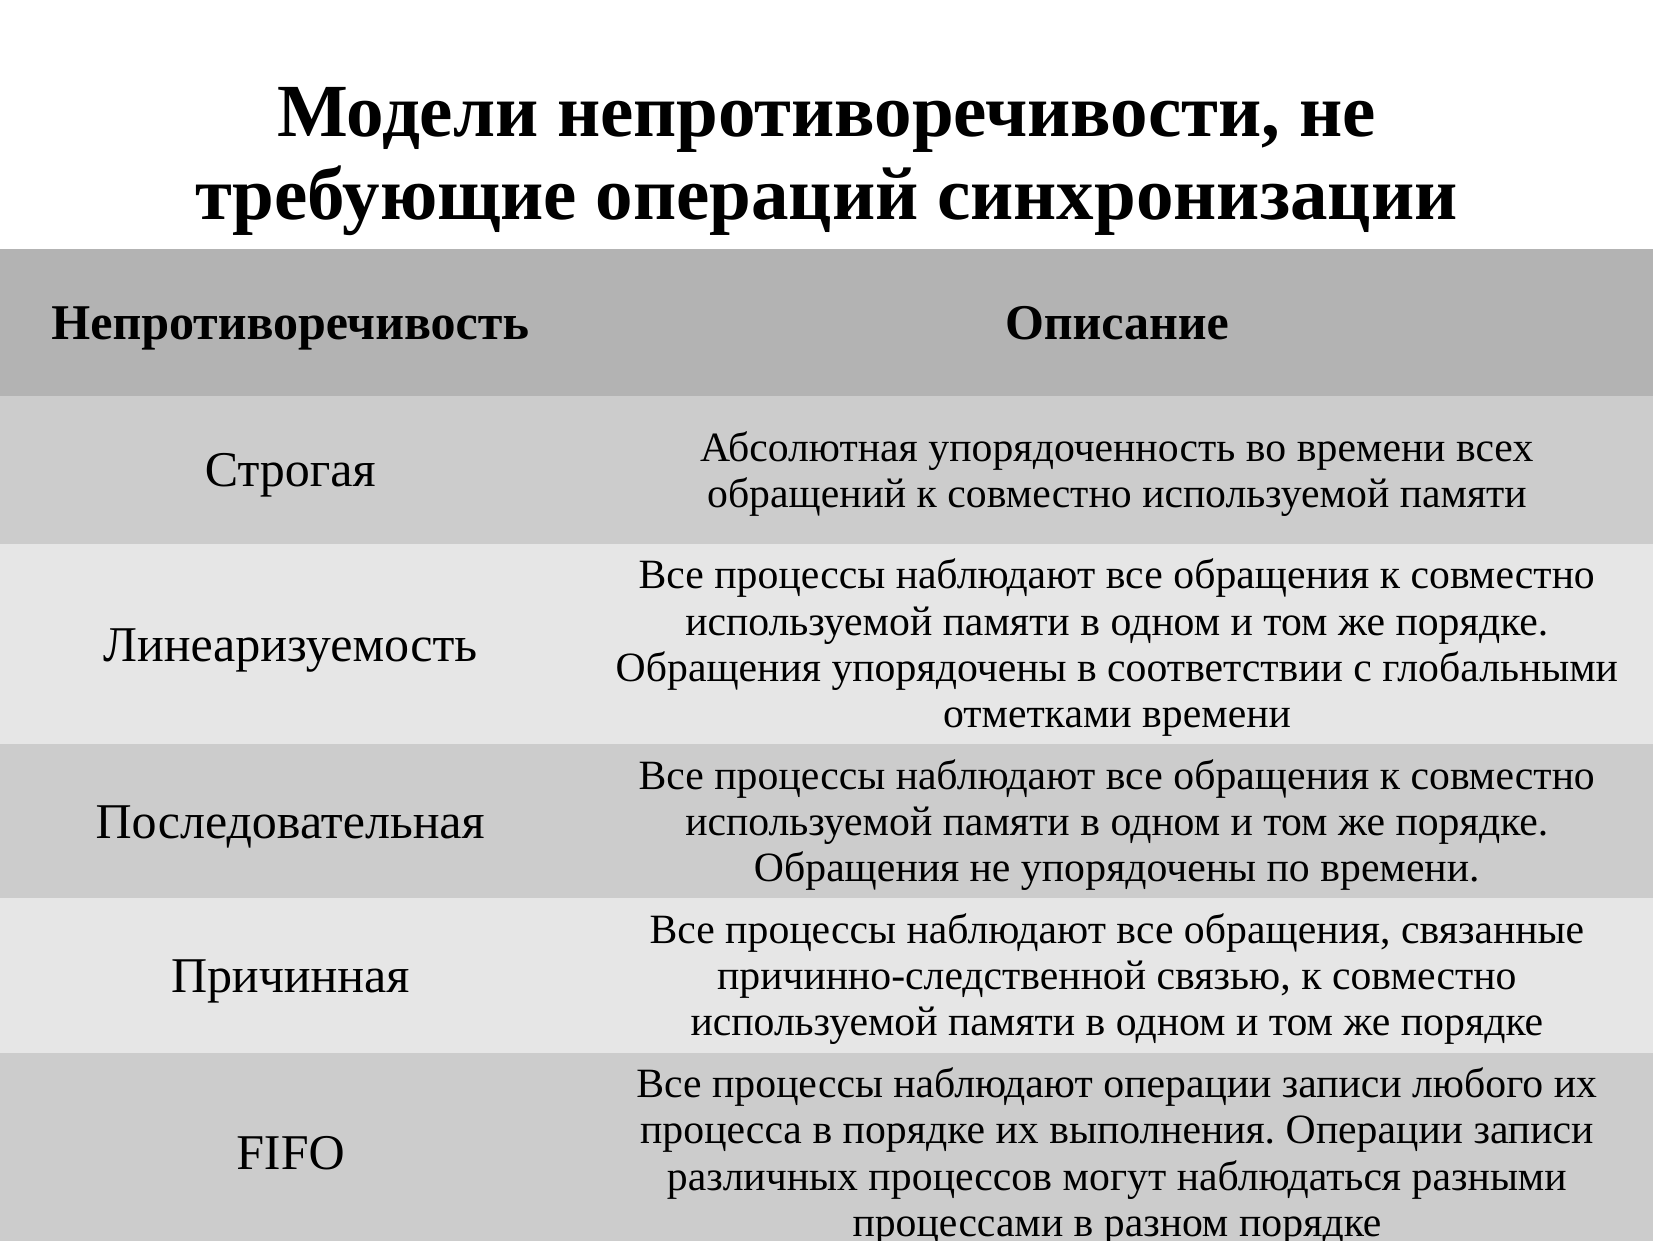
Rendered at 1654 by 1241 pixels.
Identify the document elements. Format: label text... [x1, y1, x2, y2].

table_cell Причинная [0, 898, 581, 1053]
table_cell Линеаризуемость [0, 544, 581, 744]
table_cell Все процессы наблюдают все обращения к совместно используемой памяти в одном и том же порядке. Обращения упорядочены в соответствии с глобальными отметками времени [581, 544, 1653, 744]
table_cell Строгая [0, 396, 581, 544]
table_cell Все процессы наблюдают все обращения к совместно используемой памяти в одном и том же порядке. Обращения не упорядочены по времени. [581, 744, 1653, 898]
table_cell Все процессы наблюдают все обращения, связанные причинно-следственной связью, к совместно используемой памяти в одном и том же порядке [581, 898, 1653, 1053]
table_cell Все процессы наблюдают операции записи любого их процесса в порядке их выполнения. Операции записи различных процессов могут наблюдаться разными процессами в разном порядке [581, 1053, 1653, 1241]
table_header Описание [581, 249, 1653, 396]
title Модели непротиворечивости, не требующие операций синхронизации [82, 49, 1571, 249]
table_header Непротиворечивость [0, 249, 581, 396]
table_cell Последовательная [0, 744, 581, 898]
table_cell Абсолютная упорядоченность во времени всех обращений к совместно используемой памяти [581, 396, 1653, 544]
table_cell FIFO [0, 1053, 581, 1241]
